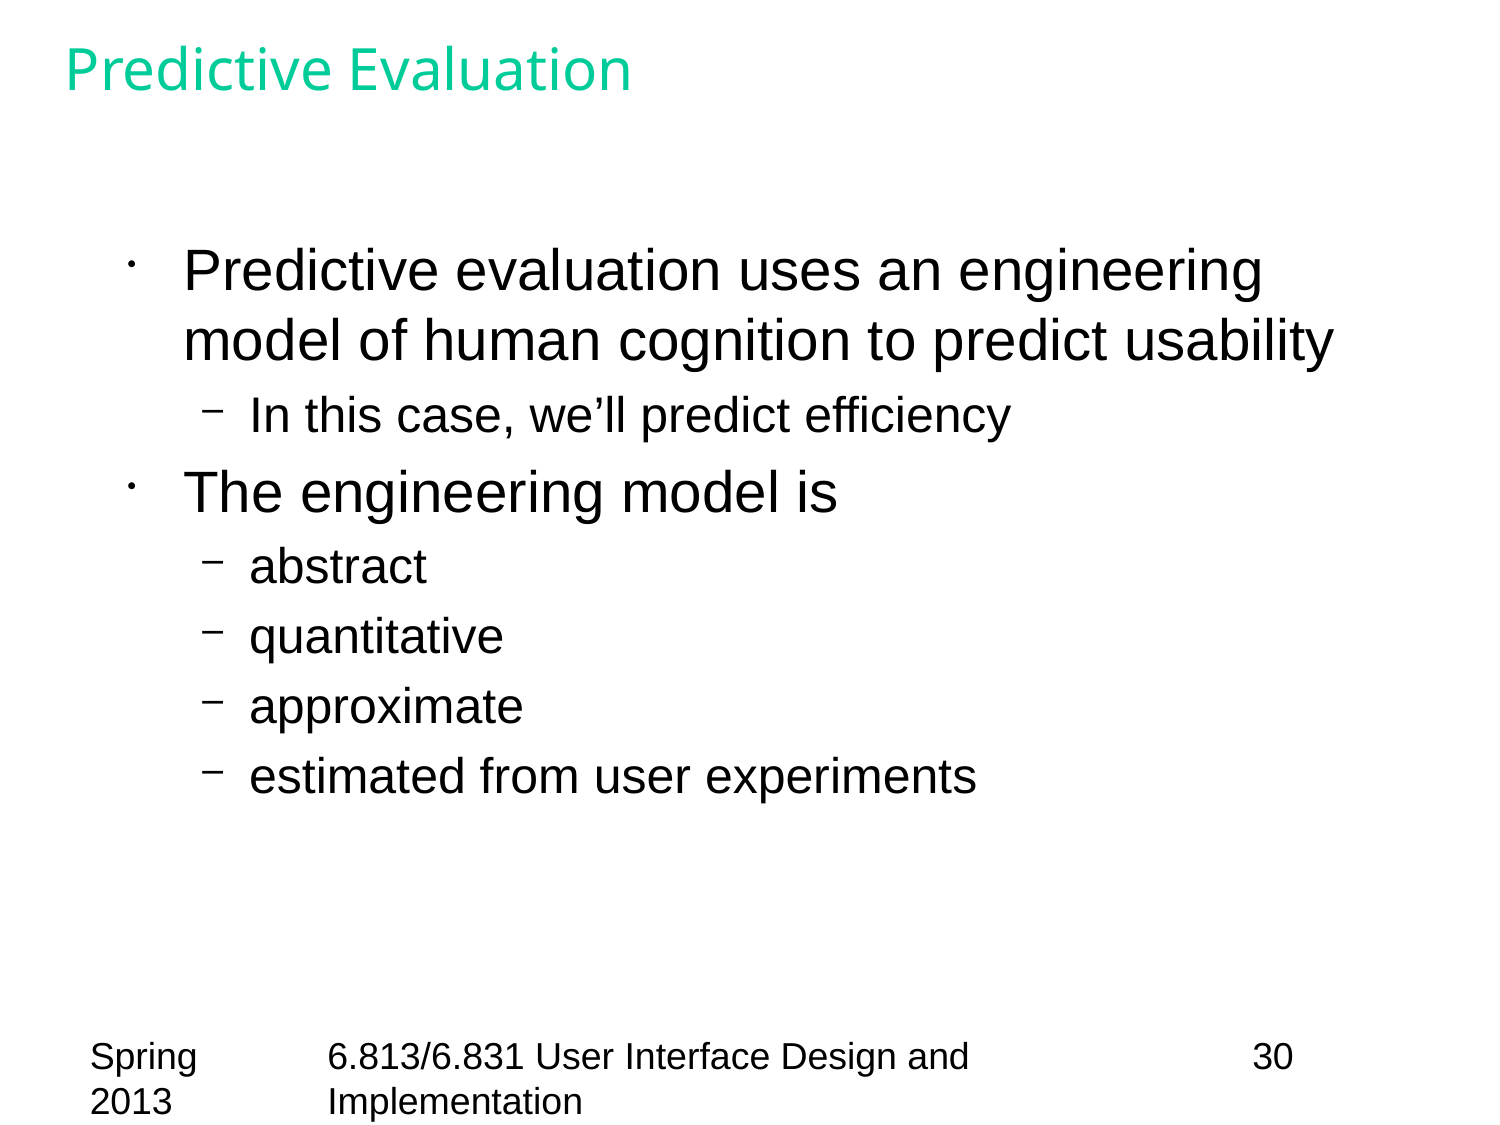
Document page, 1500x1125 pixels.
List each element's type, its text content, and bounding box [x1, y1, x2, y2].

slide_number <number> [1237, 1024, 1425, 1103]
list Predictive evaluation uses an engineering model of human cognition to predict usability In this case, we’ll predict efficiency The engineering model is abstract quantitative approximate estimated from user experiments [112, 224, 1388, 1000]
footer 6.813/6.831 User Interface Design and Implementation [312, 1024, 1225, 1103]
title Predictive Evaluation [50, 24, 1438, 150]
slide_number Spring 2013 [75, 1024, 300, 1103]
